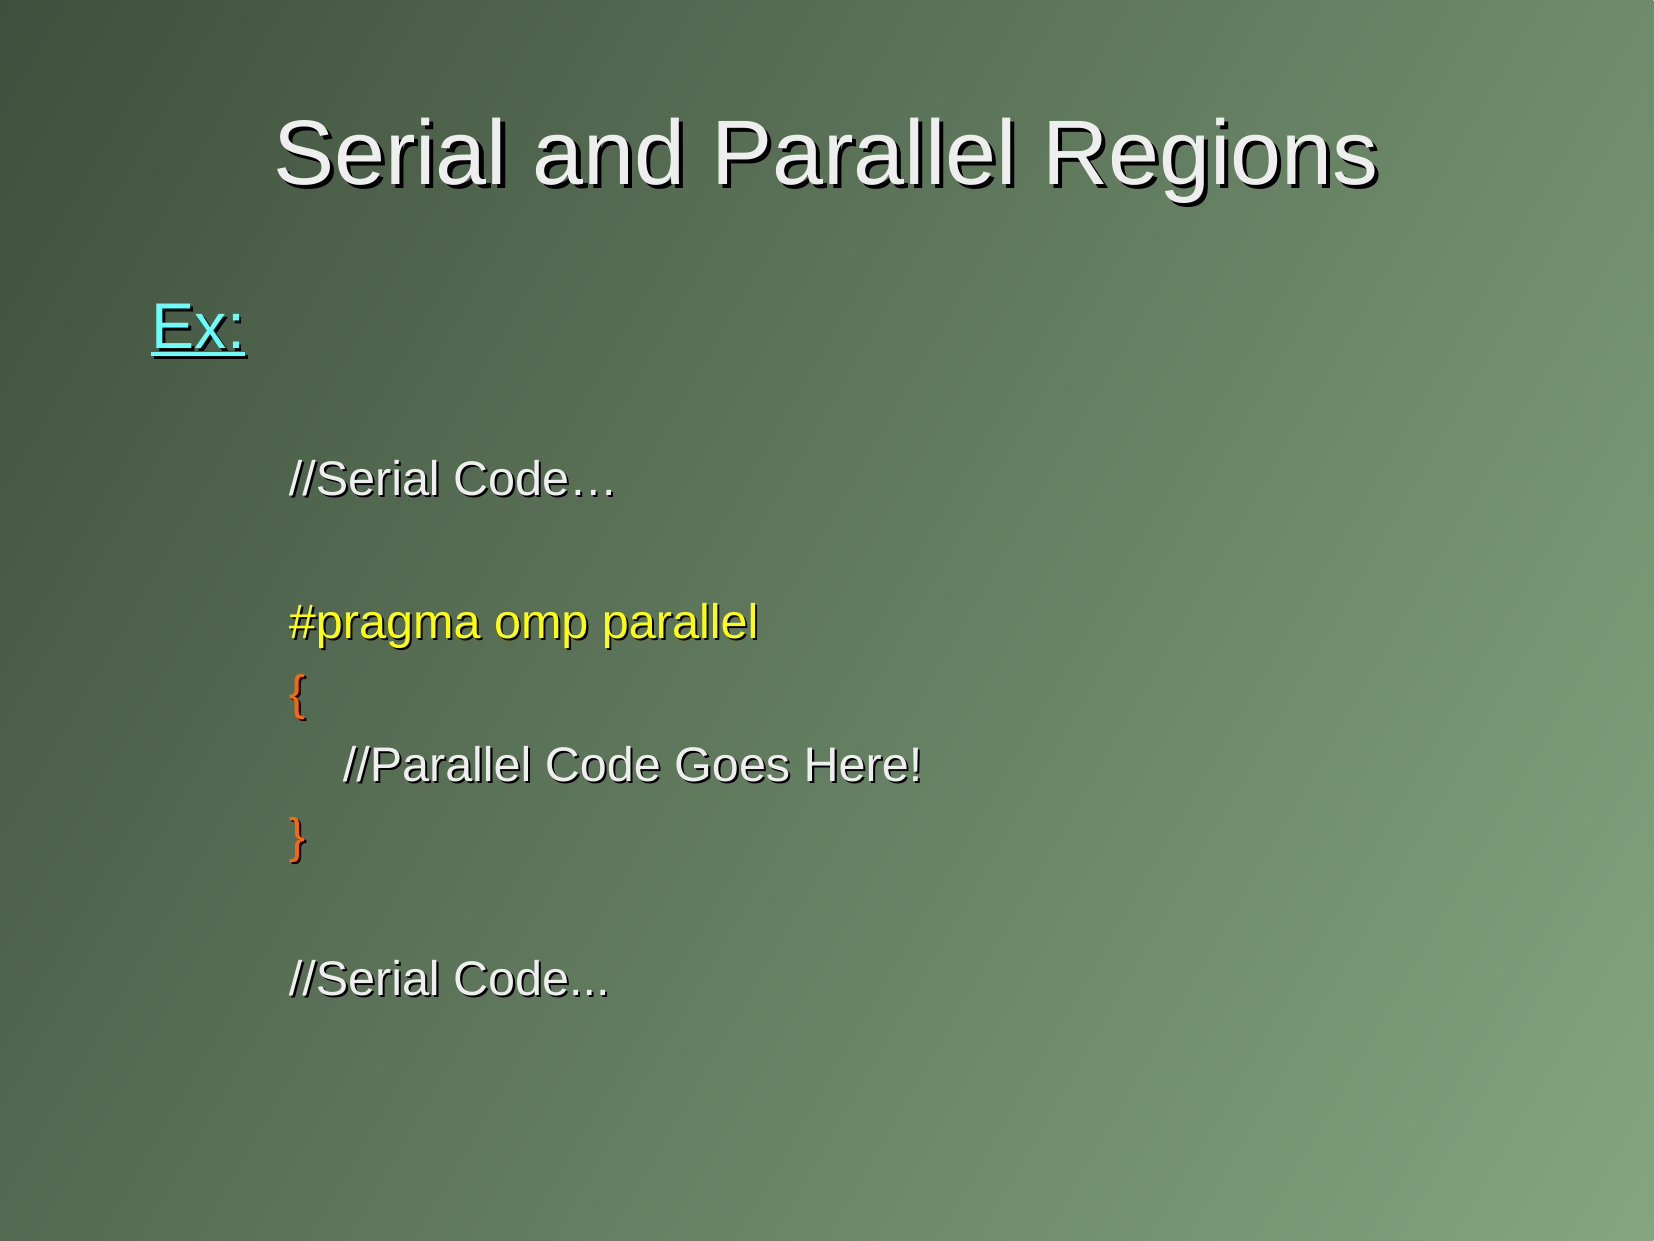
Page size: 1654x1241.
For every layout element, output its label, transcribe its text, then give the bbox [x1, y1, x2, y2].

list Ex: //Serial Code… #pragma omp parallel { //Parallel Code Goes Here! } //Serial Code... [82, 290, 1571, 1010]
title Serial and Parallel Regions [82, 49, 1571, 257]
